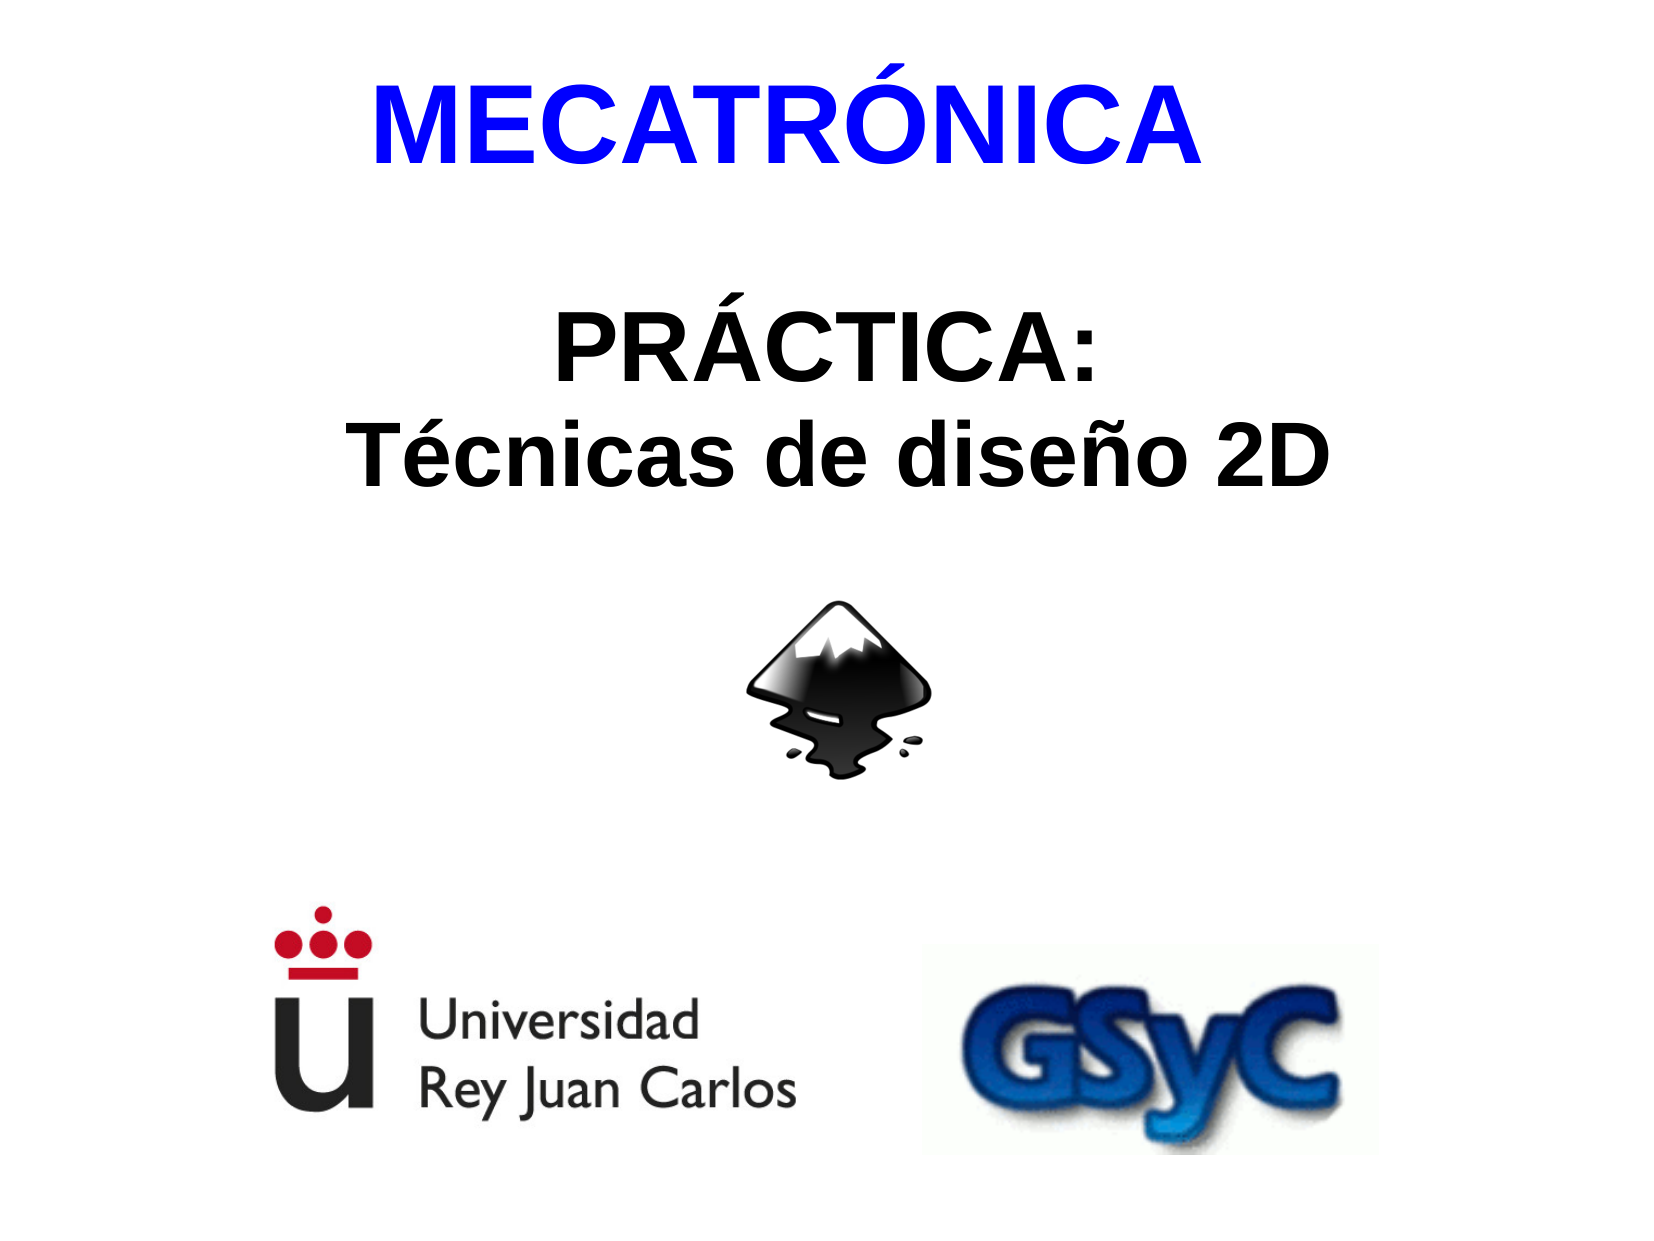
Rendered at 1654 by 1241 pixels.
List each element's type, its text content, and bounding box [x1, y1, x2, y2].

title MECATRÓNICA [45, 39, 1531, 211]
picture [922, 944, 1379, 1156]
picture [735, 586, 943, 792]
picture [240, 884, 824, 1141]
title PRÁCTICA: Técnicas de diseño 2D [165, 240, 1516, 557]
